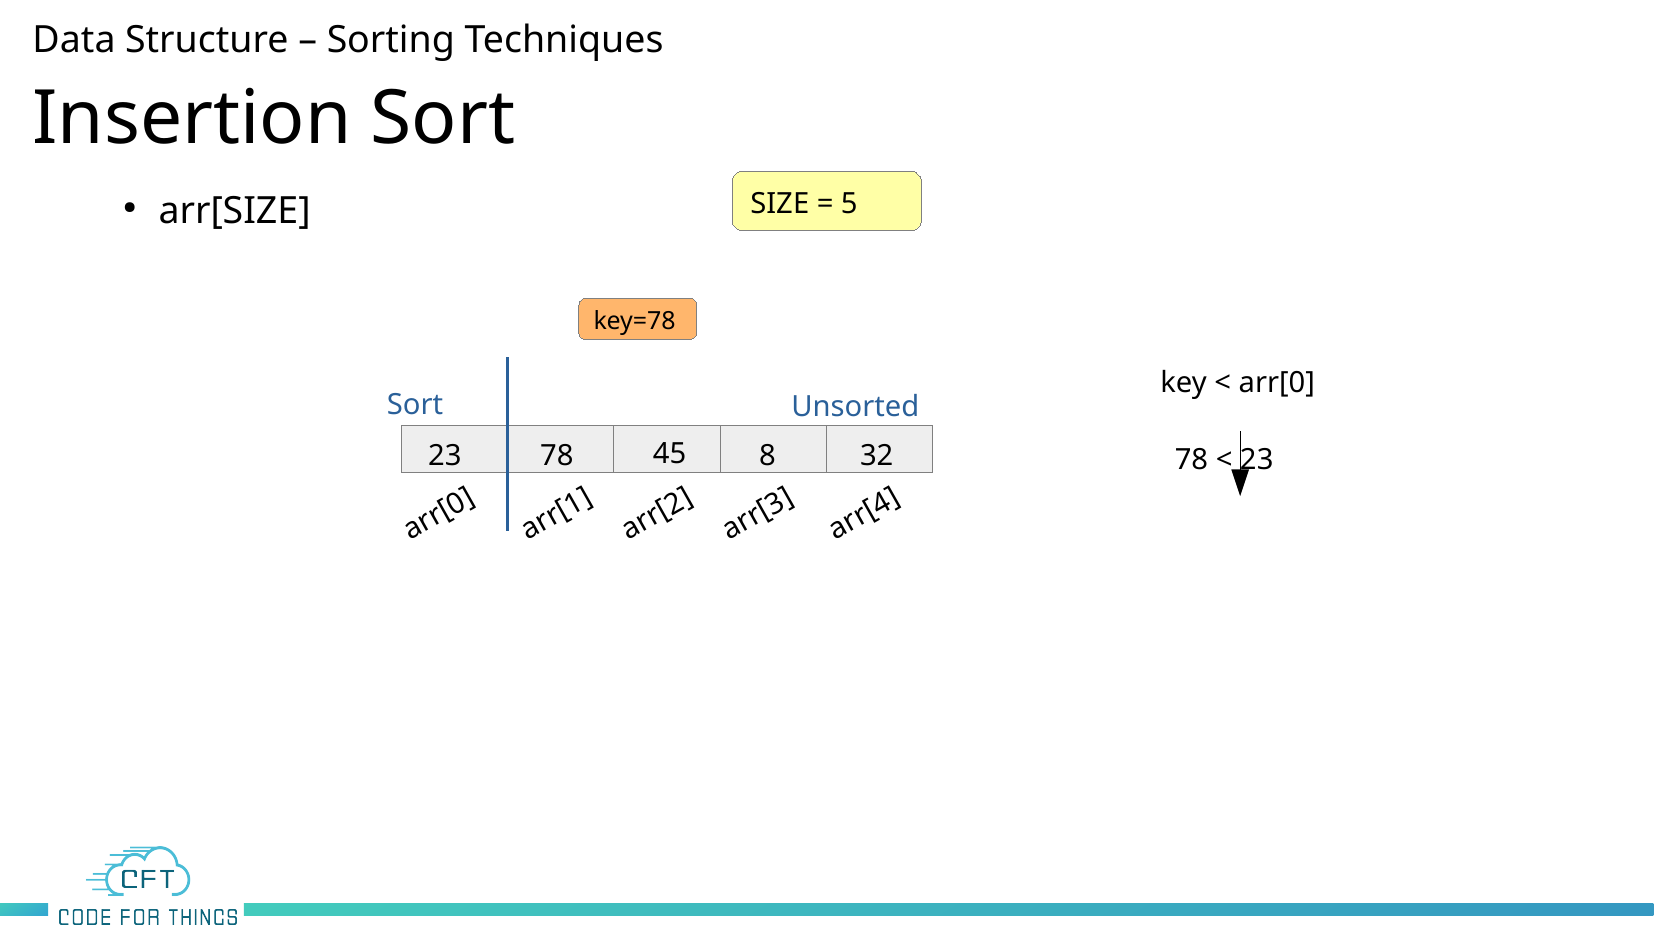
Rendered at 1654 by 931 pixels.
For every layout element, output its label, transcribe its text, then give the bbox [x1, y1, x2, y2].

picture [59, 846, 237, 925]
text_box key=78 [578, 295, 706, 340]
text_box SIZE = 5 [735, 175, 916, 225]
text_box Sort [372, 375, 479, 425]
text_box [724, 425, 776, 473]
title Data Structure – Sorting Techniques Insertion Sort [32, 12, 1184, 166]
text_box [509, 425, 638, 473]
text_box key < arr[0] [1145, 354, 1353, 404]
text_box [793, 437, 845, 473]
text_box arr[0] [509, 483, 519, 506]
text_box [732, 171, 922, 231]
text_box arr[4] [806, 450, 957, 587]
text_box 78 < 23 [1152, 431, 1240, 481]
text_box [401, 425, 506, 473]
text_box arr[SIZE] [108, 176, 353, 243]
text_box arr[1] [495, 450, 632, 587]
text_box arr[3] [696, 450, 839, 566]
text_box 23 [413, 427, 481, 477]
text_box 45 [638, 425, 724, 475]
text_box Unsorted [776, 377, 977, 437]
text_box arr[0] [377, 450, 506, 566]
text_box arr[2] [596, 475, 733, 566]
text_box [912, 437, 933, 473]
text_box 32 [845, 437, 912, 477]
text_box 8 [744, 427, 793, 477]
text_box 78 < 23 [1241, 431, 1309, 481]
text_box 78 [525, 427, 593, 477]
